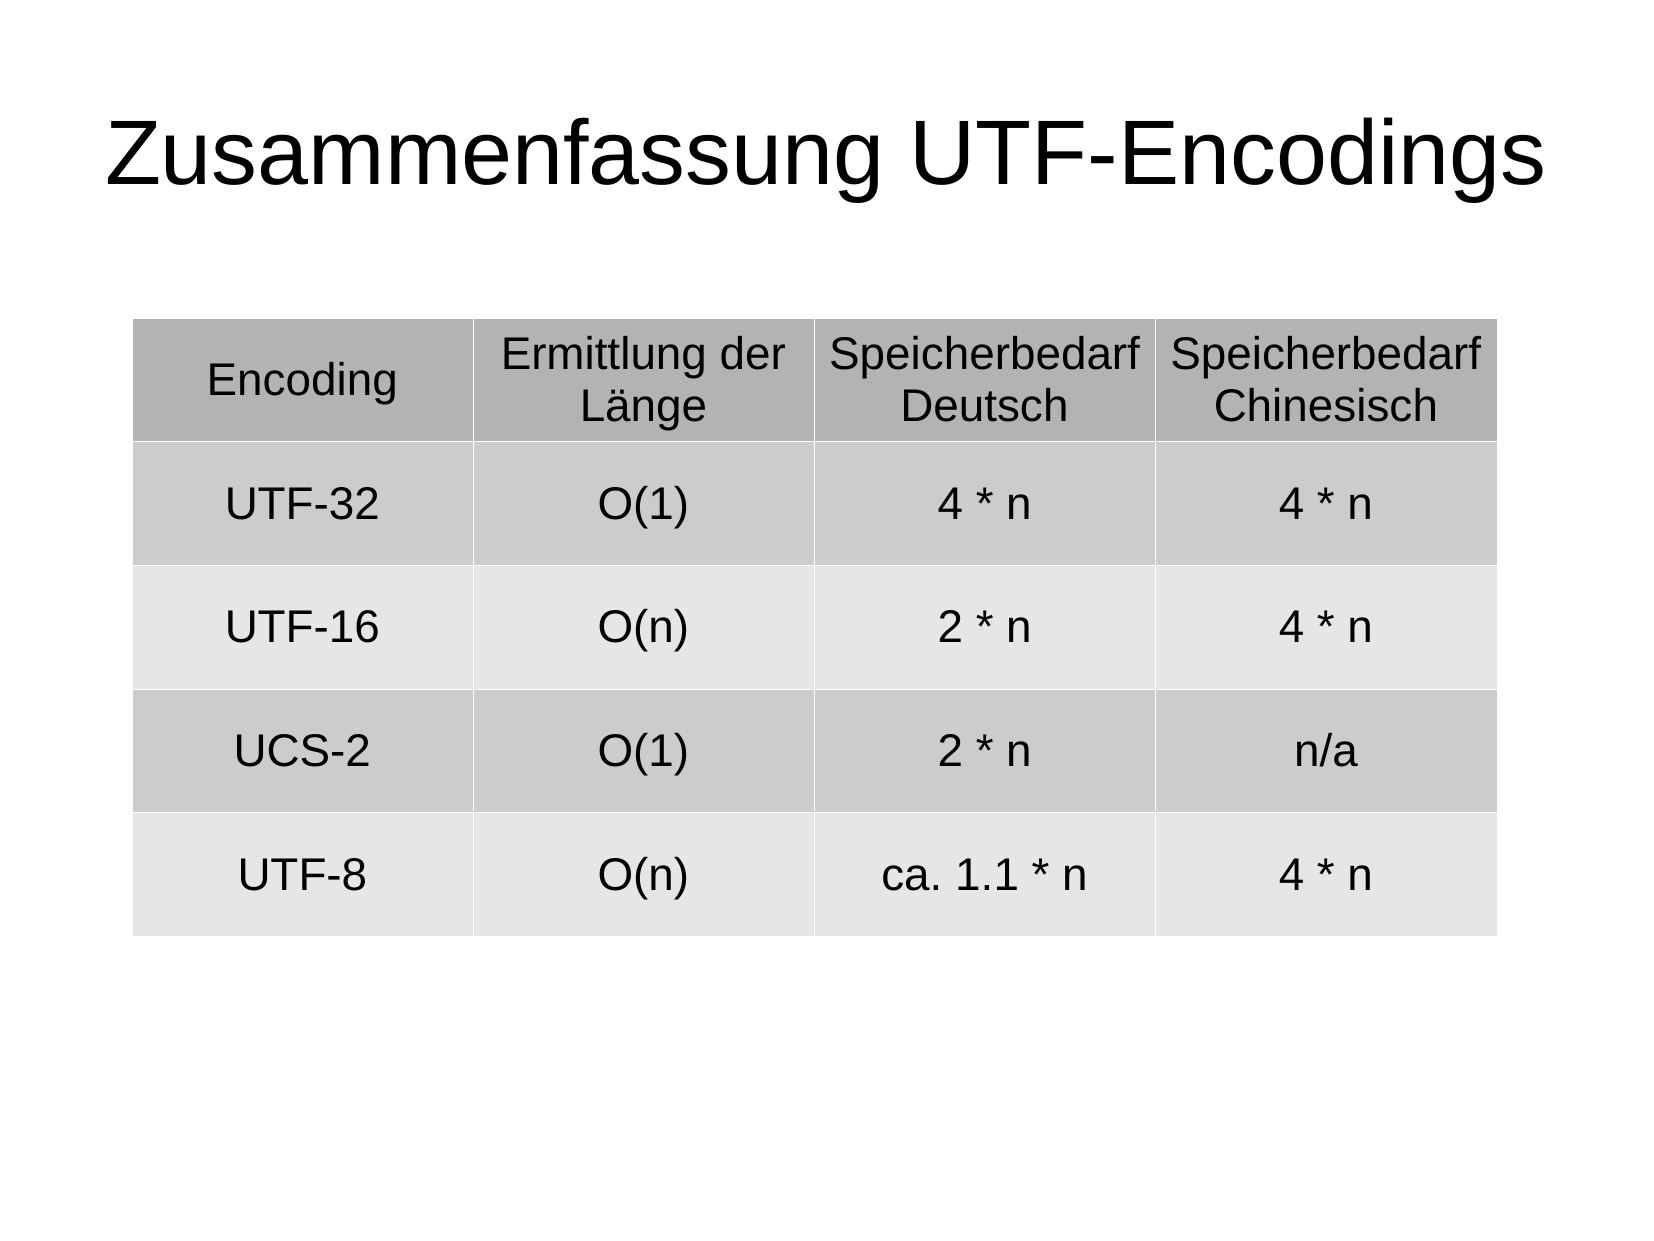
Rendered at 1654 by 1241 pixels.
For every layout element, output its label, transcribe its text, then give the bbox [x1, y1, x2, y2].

table_cell n/a [1156, 690, 1497, 812]
table_cell 4 * n [1156, 566, 1497, 689]
table_cell UCS-2 [133, 690, 473, 812]
table_cell O(1) [474, 442, 814, 565]
table_cell 2 * n [815, 566, 1155, 689]
table_cell O(n) [474, 813, 814, 936]
table_cell O(n) [474, 566, 814, 689]
table_header Ermittlung der Länge [474, 319, 814, 441]
title Zusammenfassung UTF-Encodings [82, 49, 1571, 257]
table_header Encoding [133, 319, 473, 441]
table_cell ca. 1.1 * n [815, 813, 1155, 936]
table_header Speicherbedarf Chinesisch [1156, 319, 1497, 441]
table_cell 2 * n [815, 690, 1155, 812]
table_cell UTF-8 [133, 813, 473, 936]
table_cell UTF-32 [133, 442, 473, 565]
table_cell 4 * n [815, 442, 1155, 565]
table_cell UTF-16 [133, 566, 473, 689]
table_cell O(1) [474, 690, 814, 812]
table_cell 4 * n [1156, 813, 1497, 936]
table_header Speicherbedarf Deutsch [815, 319, 1155, 441]
table_cell 4 * n [1156, 442, 1497, 565]
